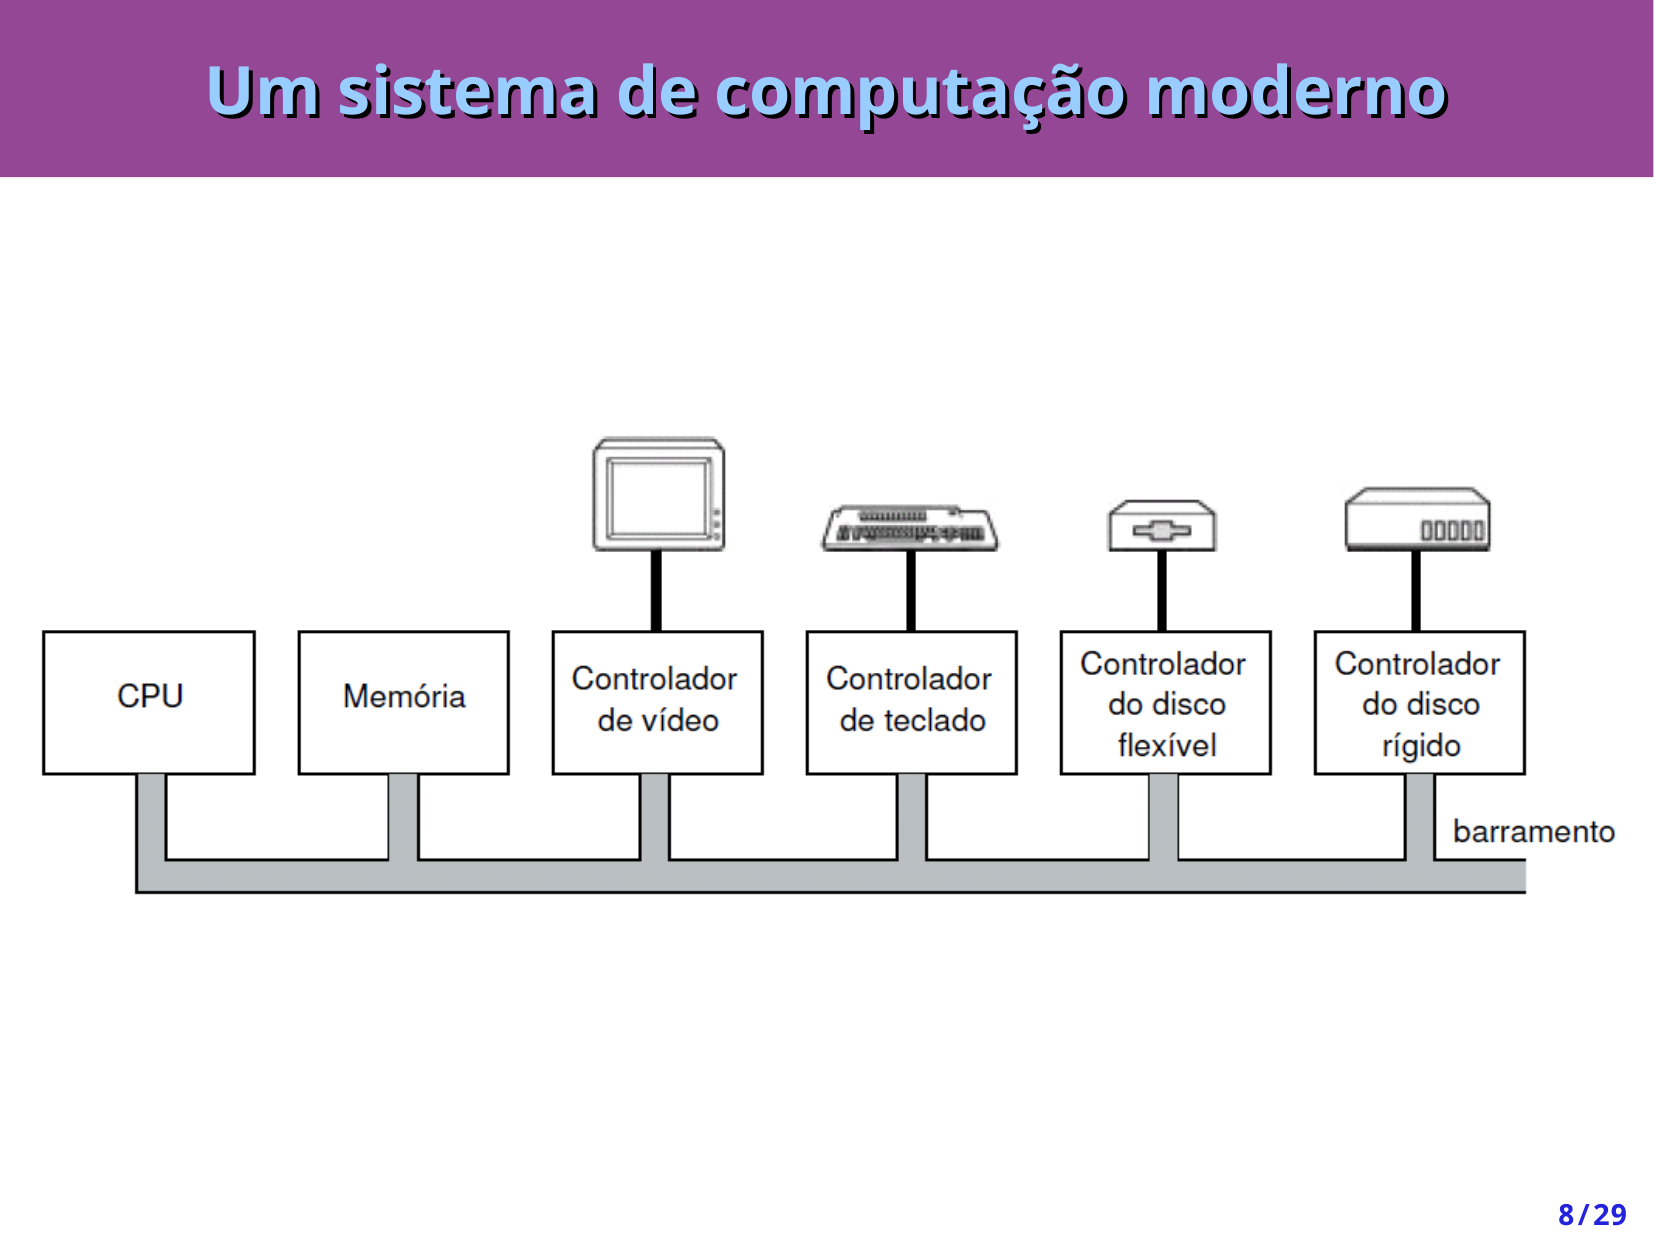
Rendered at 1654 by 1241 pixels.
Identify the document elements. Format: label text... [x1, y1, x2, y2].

title Um sistema de computação moderno [0, 0, 1654, 178]
picture [30, 429, 1627, 912]
